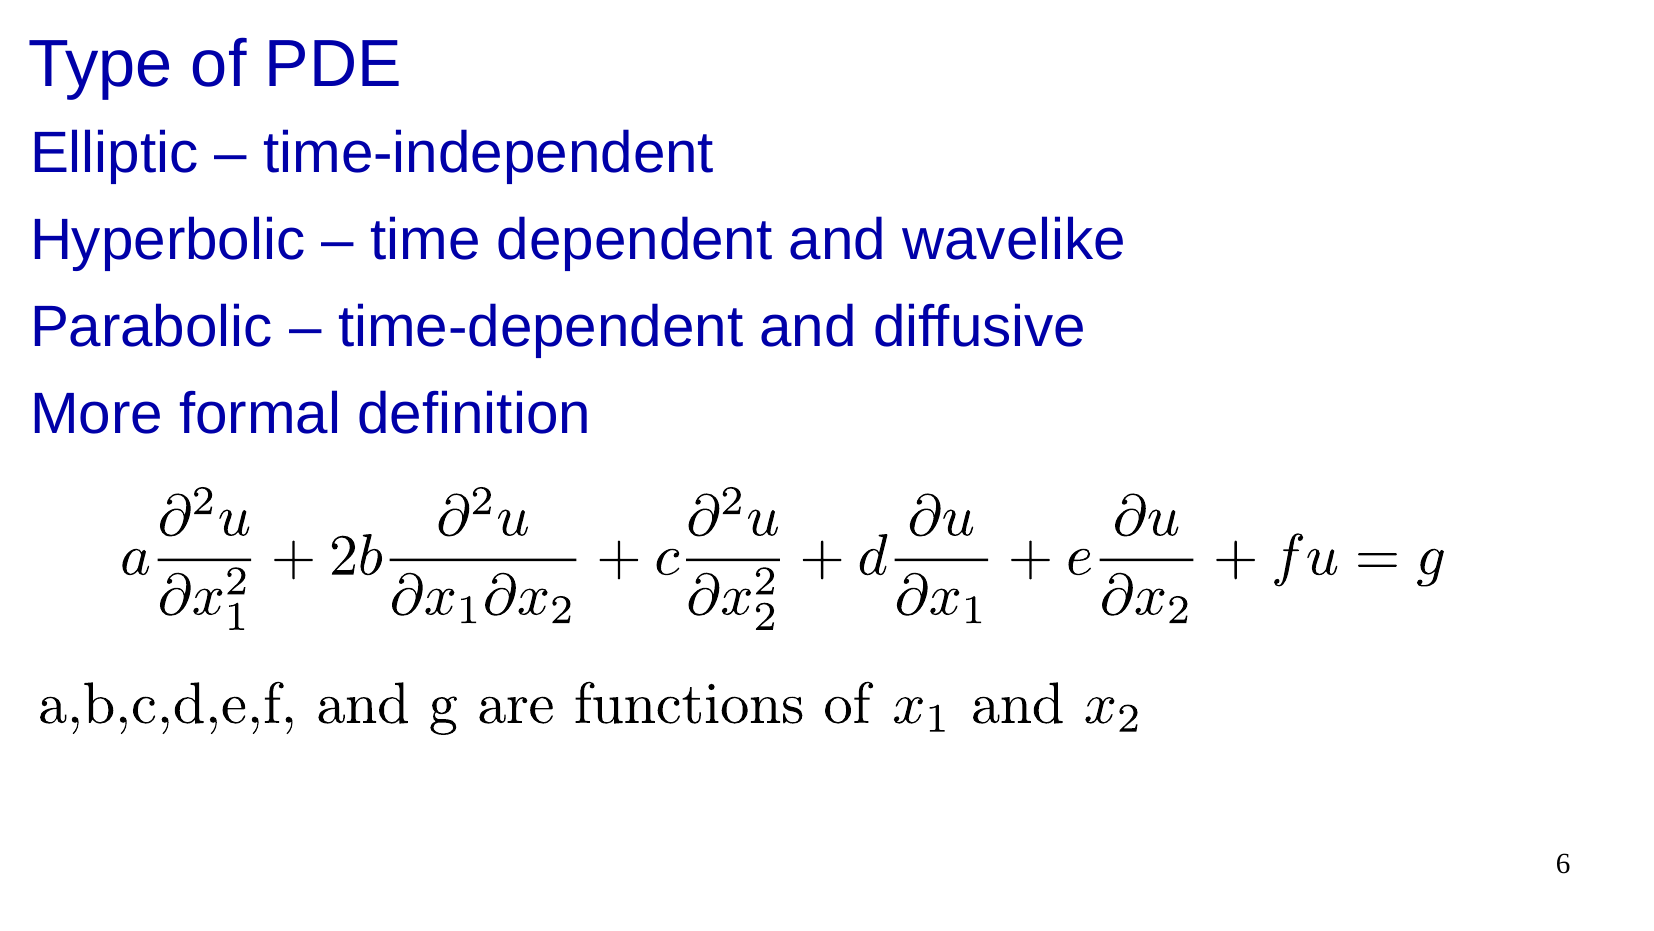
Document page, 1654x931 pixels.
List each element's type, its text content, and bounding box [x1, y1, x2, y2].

text_box [120, 486, 1446, 631]
text_box [37, 681, 1141, 736]
title Type of PDE [28, 21, 1626, 106]
list Elliptic – time-independent Hyperbolic – time dependent and wavelike Parabolic – time-dependent and diffusive More formal definition [30, 120, 1645, 916]
